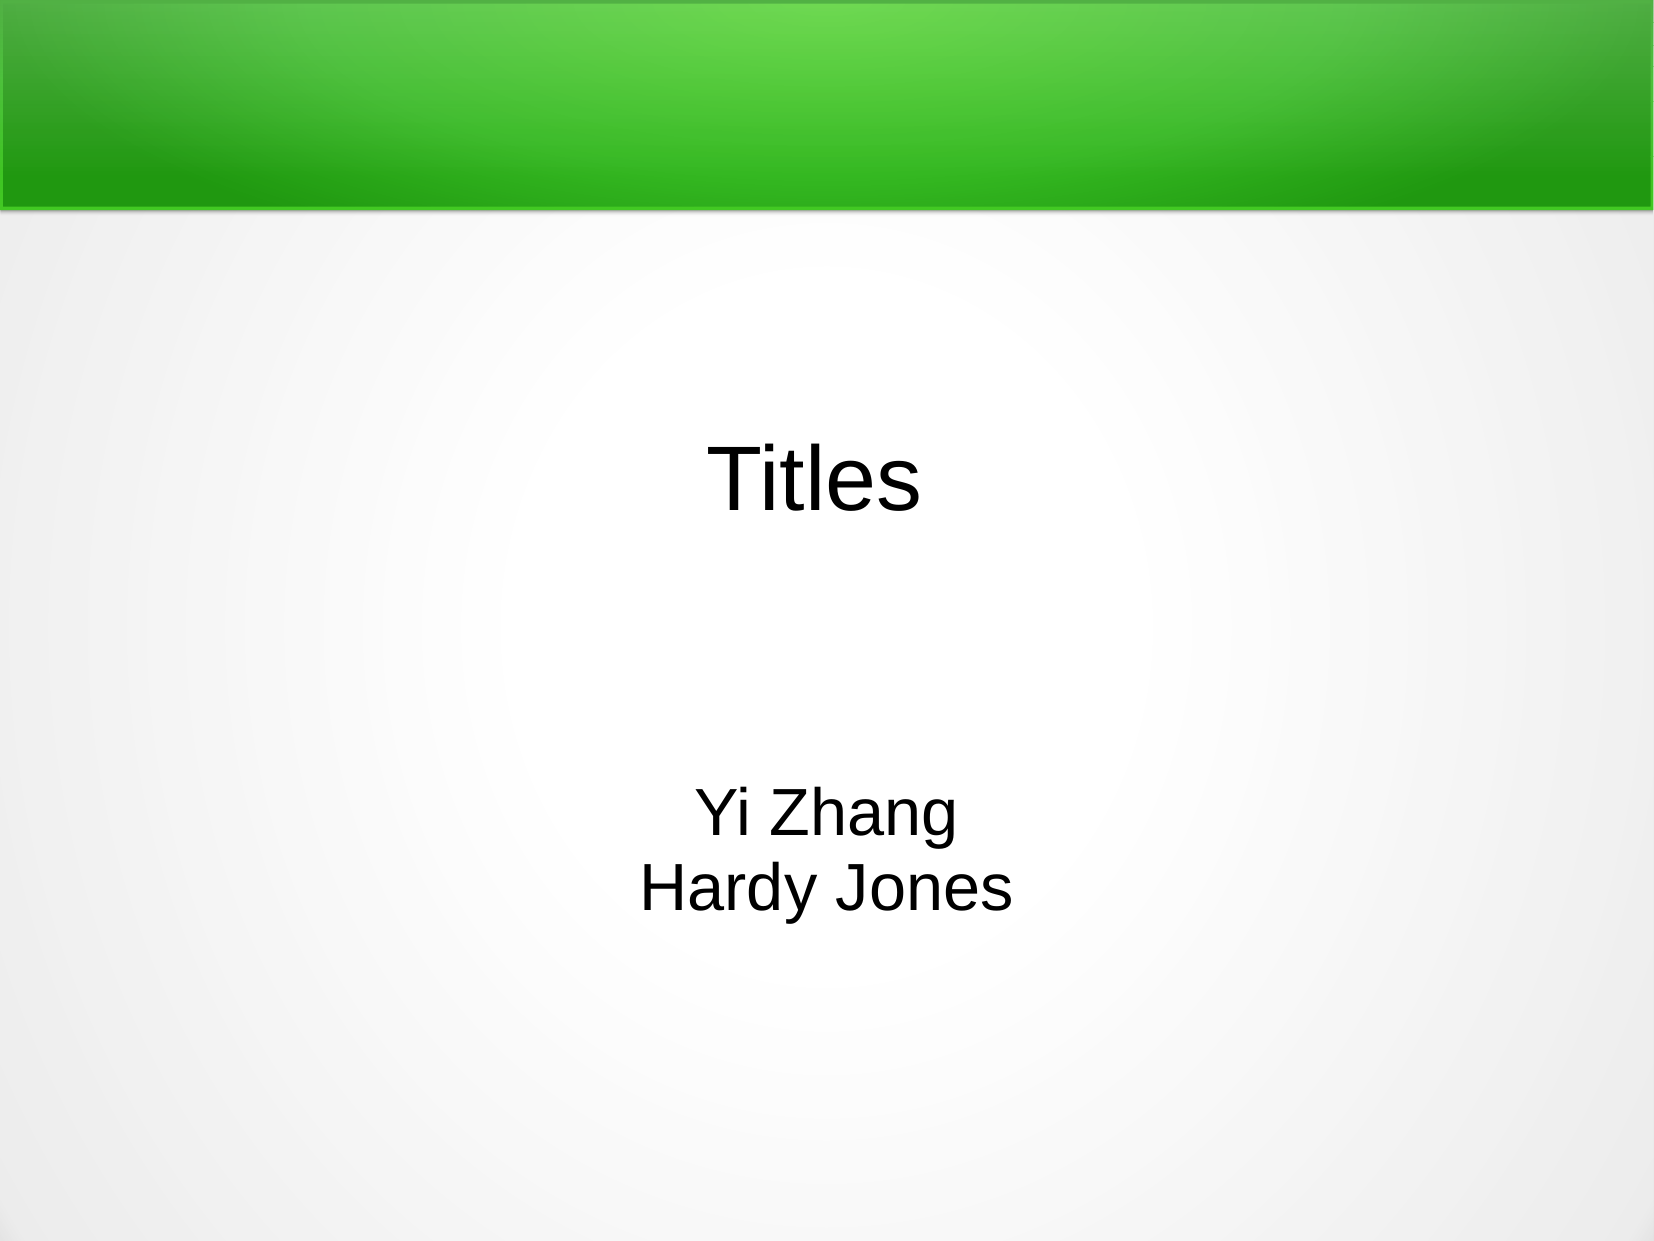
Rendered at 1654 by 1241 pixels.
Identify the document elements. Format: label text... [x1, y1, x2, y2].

title Titles [75, 375, 1564, 583]
subtitle Yi Zhang Hardy Jones [82, 690, 1571, 1010]
